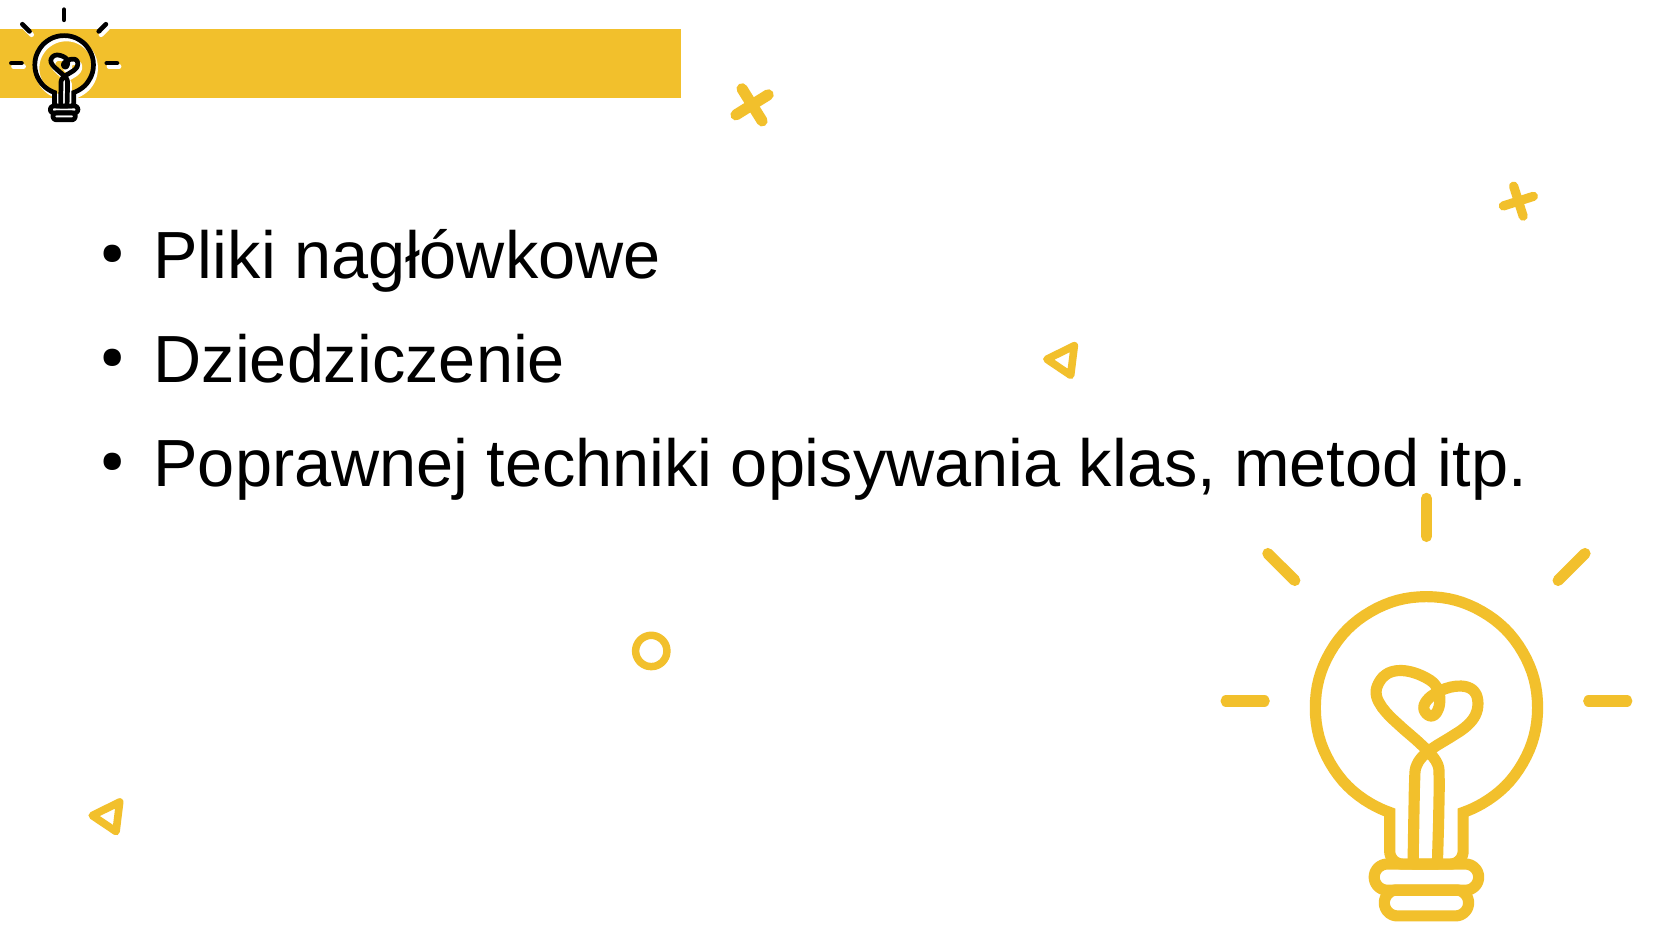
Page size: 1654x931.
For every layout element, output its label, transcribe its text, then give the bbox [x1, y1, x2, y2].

list Pliki nagłówkowe Dziedziczenie Poprawnej techniki opisywania klas, metod itp. [82, 217, 1571, 758]
